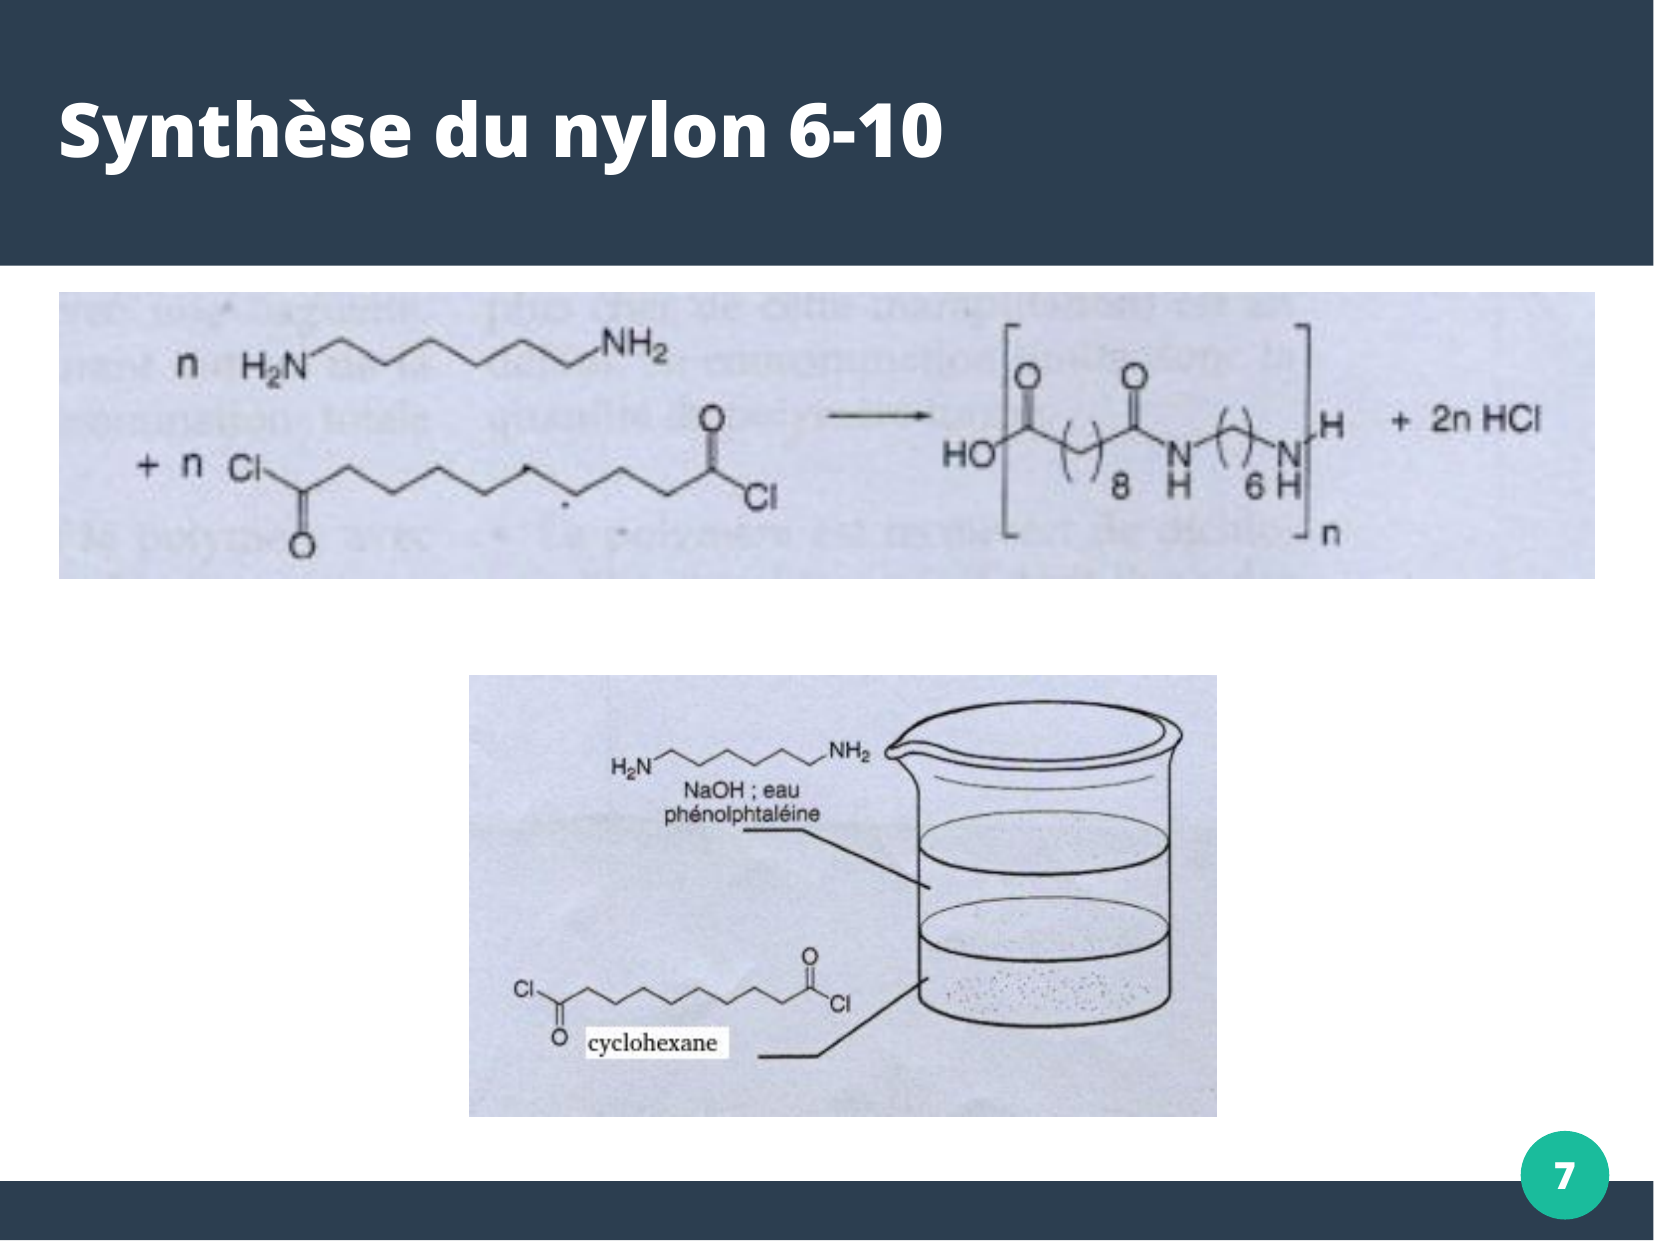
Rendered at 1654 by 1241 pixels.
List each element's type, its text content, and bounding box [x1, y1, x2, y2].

picture [59, 292, 1595, 579]
title Synthèse du nylon 6-10 [59, 49, 1595, 207]
picture [469, 675, 1217, 1117]
